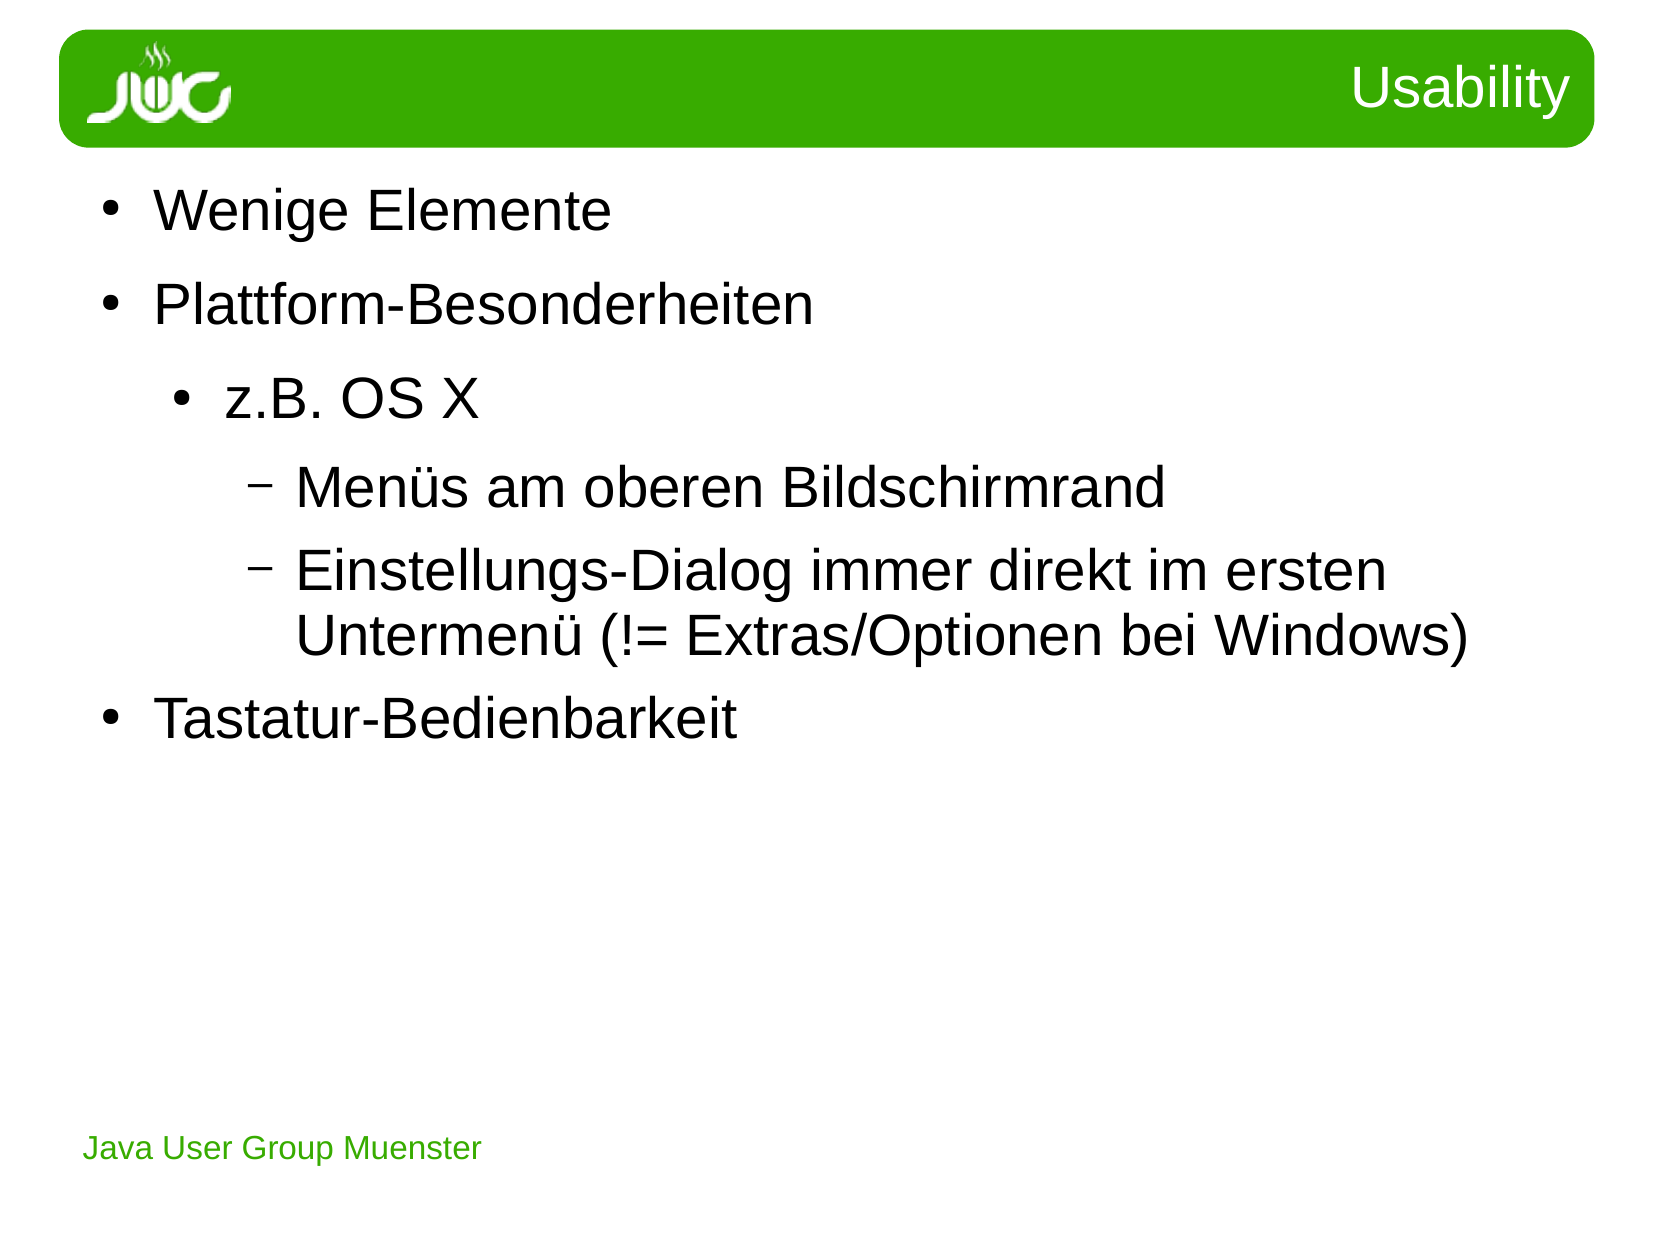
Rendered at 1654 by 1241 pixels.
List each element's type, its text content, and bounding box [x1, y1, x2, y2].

title Usability [265, 0, 1571, 177]
picture [87, 41, 231, 123]
list Wenige Elemente Plattform-Besonderheiten z.B. OS X Menüs am oberen Bildschirmrand Einstellungs-Dialog immer direkt im ersten Untermenü (!= Extras/Optionen bei Windows) Tastatur-Bedienbarkeit [82, 177, 1571, 1112]
